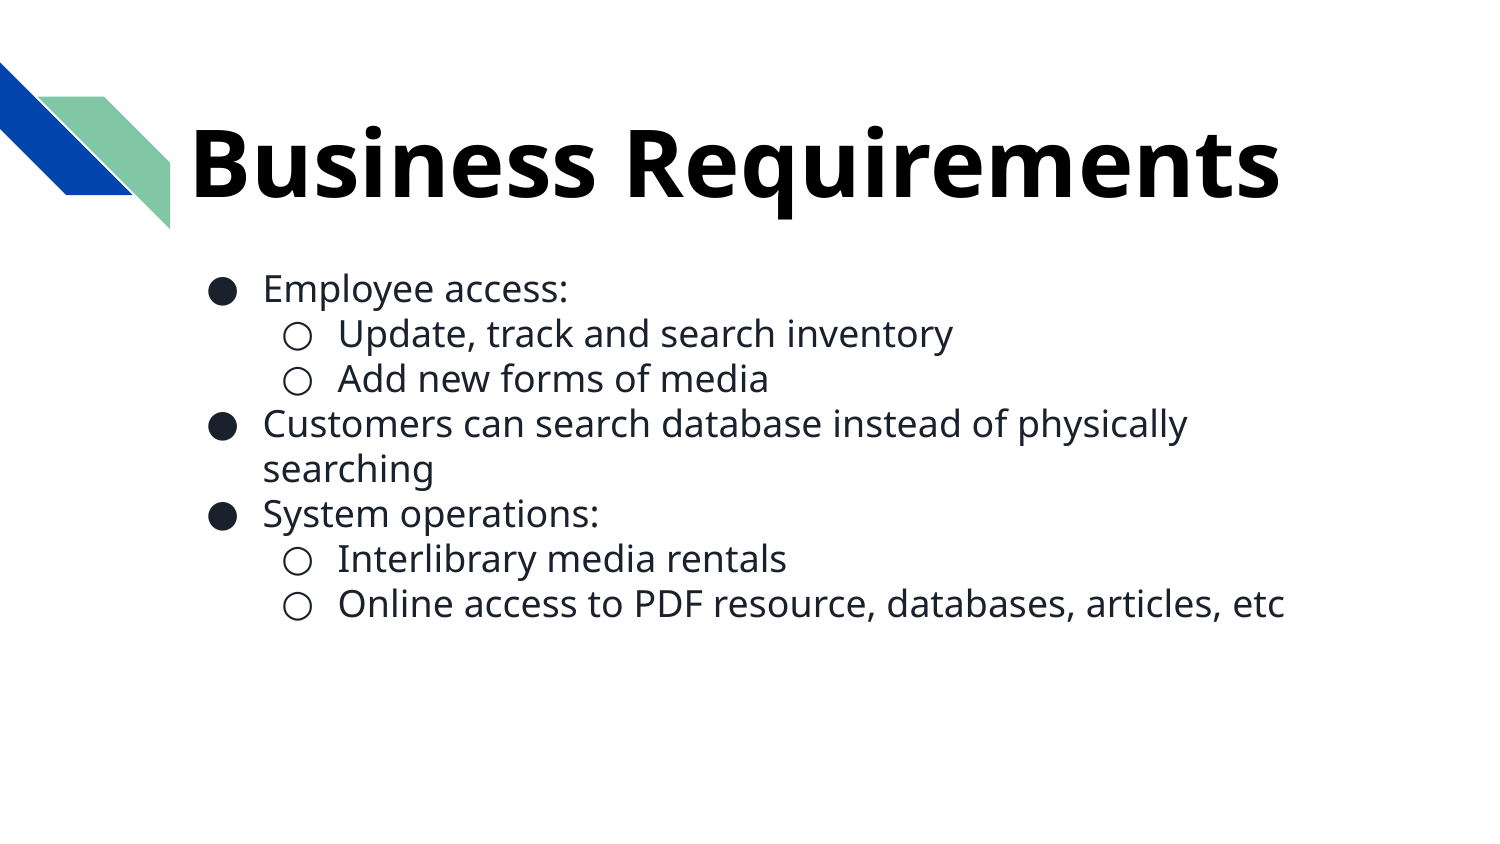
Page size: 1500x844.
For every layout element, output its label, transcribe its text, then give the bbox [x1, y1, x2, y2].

title Business Requirements [173, 88, 1425, 239]
list Employee access: Update, track and search inventory Add new forms of media Customers can search database instead of physically searching System operations: Interlibrary media rentals Online access to PDF resource, databases, articles, etc [172, 249, 1328, 728]
